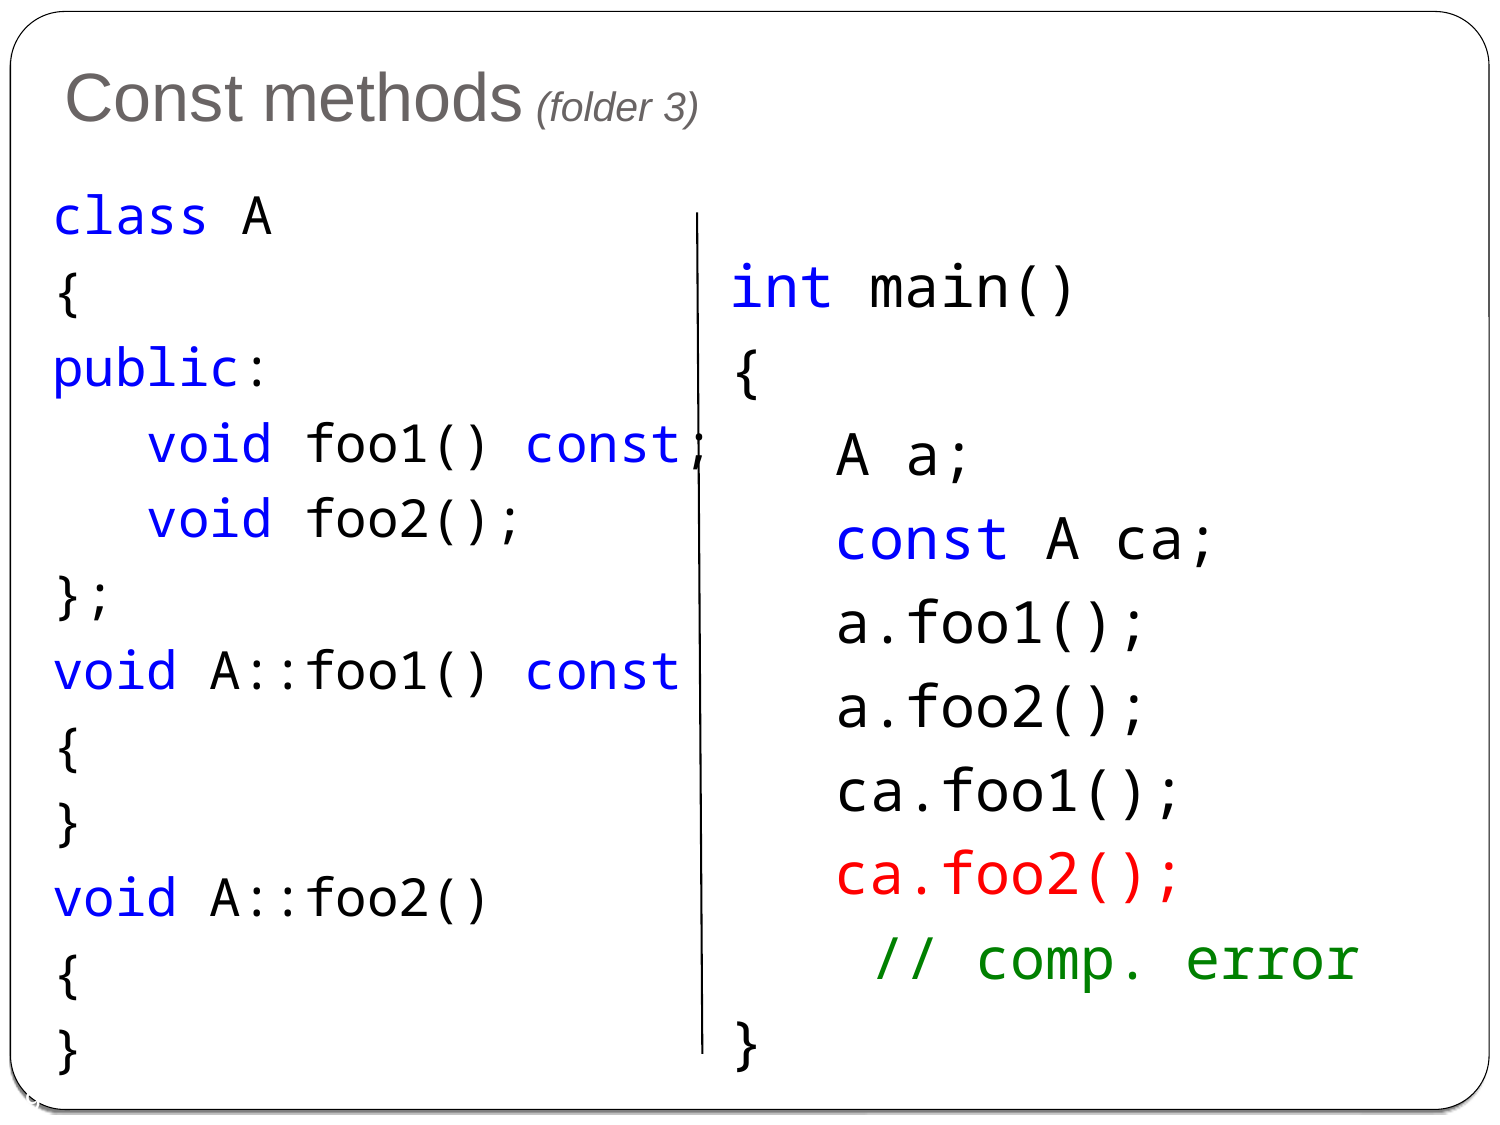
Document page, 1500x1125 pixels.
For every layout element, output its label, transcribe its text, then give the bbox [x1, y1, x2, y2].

text_box int main() { A a; const A ca; a.foo1(); a.foo2(); ca.foo1(); ca.foo2(); // comp. error } [699, 212, 1468, 1125]
list class A { public: void foo1() const; void foo2(); }; void A::foo1() const { } void A::foo2() { } [37, 162, 1463, 1088]
title Const methods (folder 3) [50, 45, 1450, 150]
slide_number <number> [0, 1074, 50, 1125]
